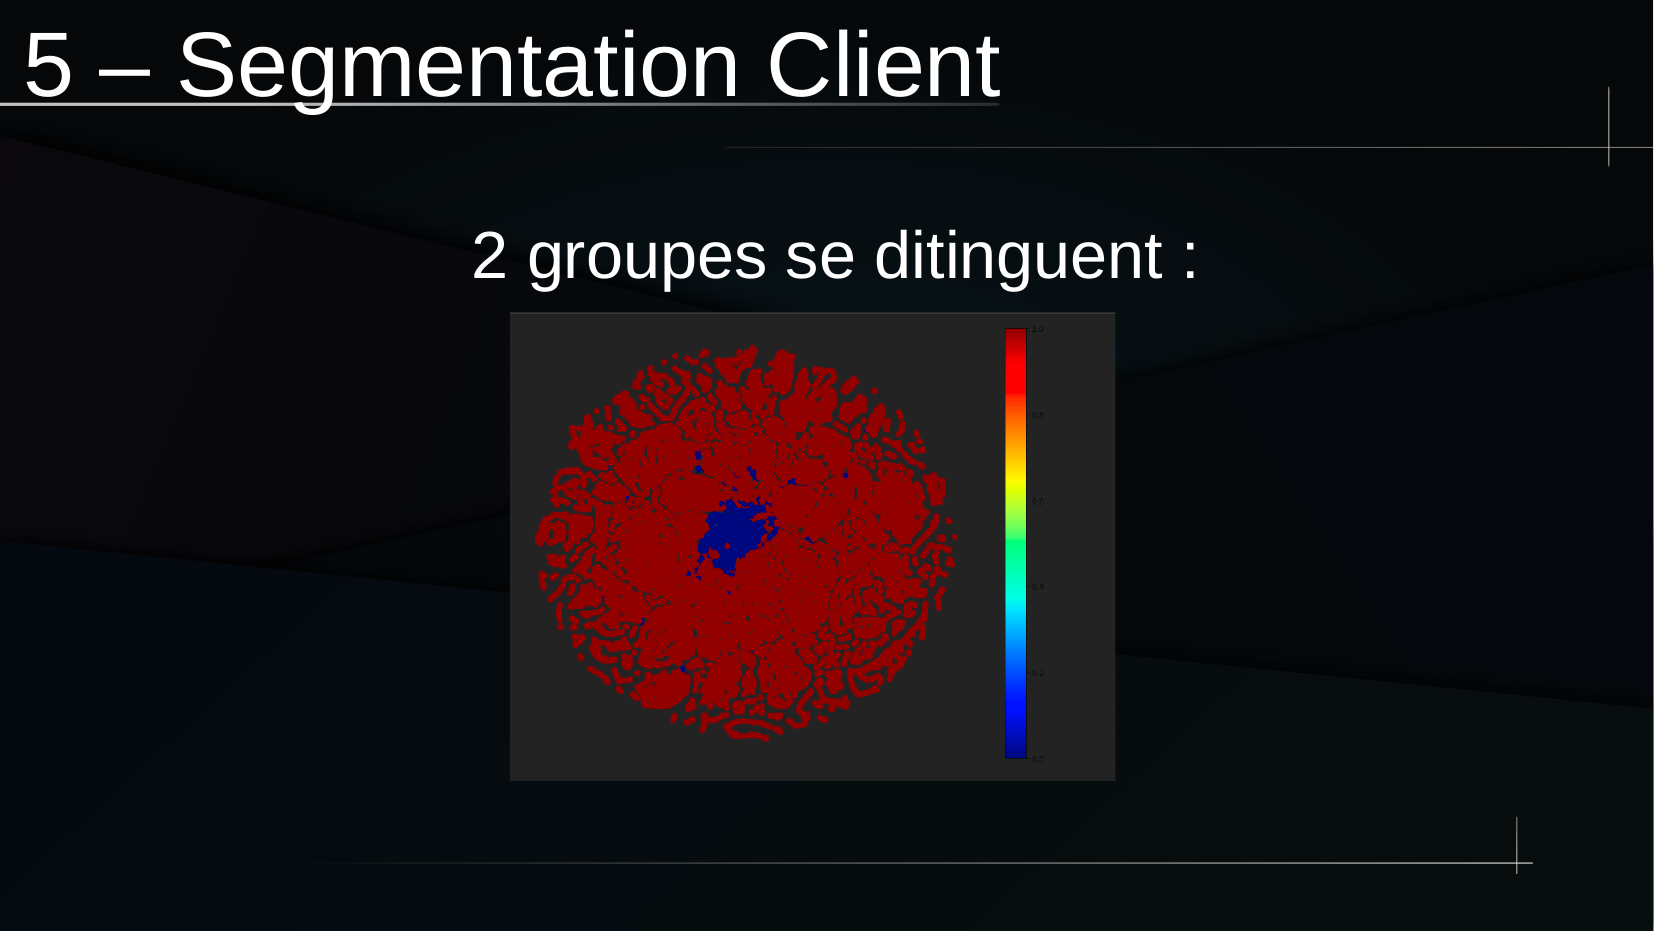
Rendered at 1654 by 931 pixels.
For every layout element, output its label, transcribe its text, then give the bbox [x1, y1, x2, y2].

title 5 – Segmentation Client [23, 11, 1589, 119]
list 2 groupes se ditinguent : [56, 217, 1546, 758]
picture [0, 0, 1654, 931]
